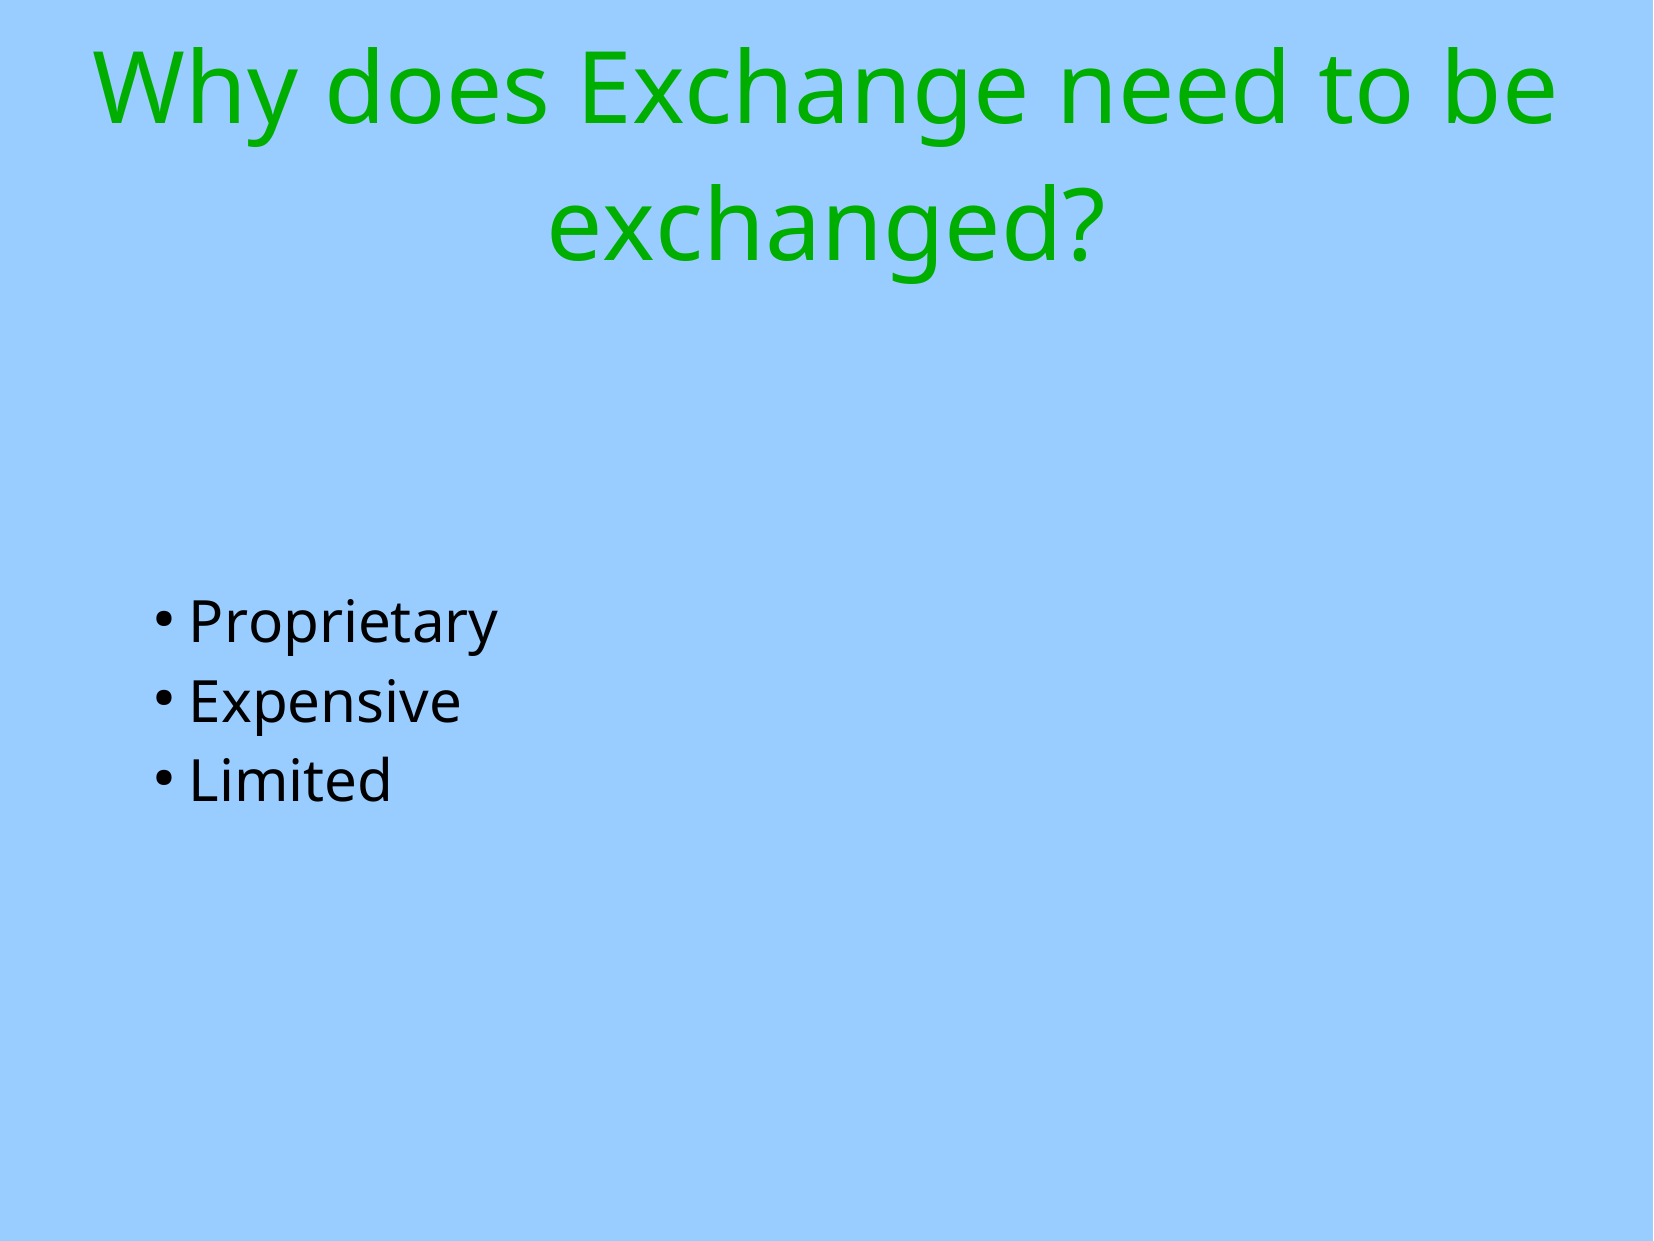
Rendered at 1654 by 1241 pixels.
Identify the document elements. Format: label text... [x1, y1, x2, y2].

title Why does Exchange need to be exchanged? [82, 41, 1571, 265]
subtitle Proprietary Expensive Limited [82, 290, 1571, 1109]
